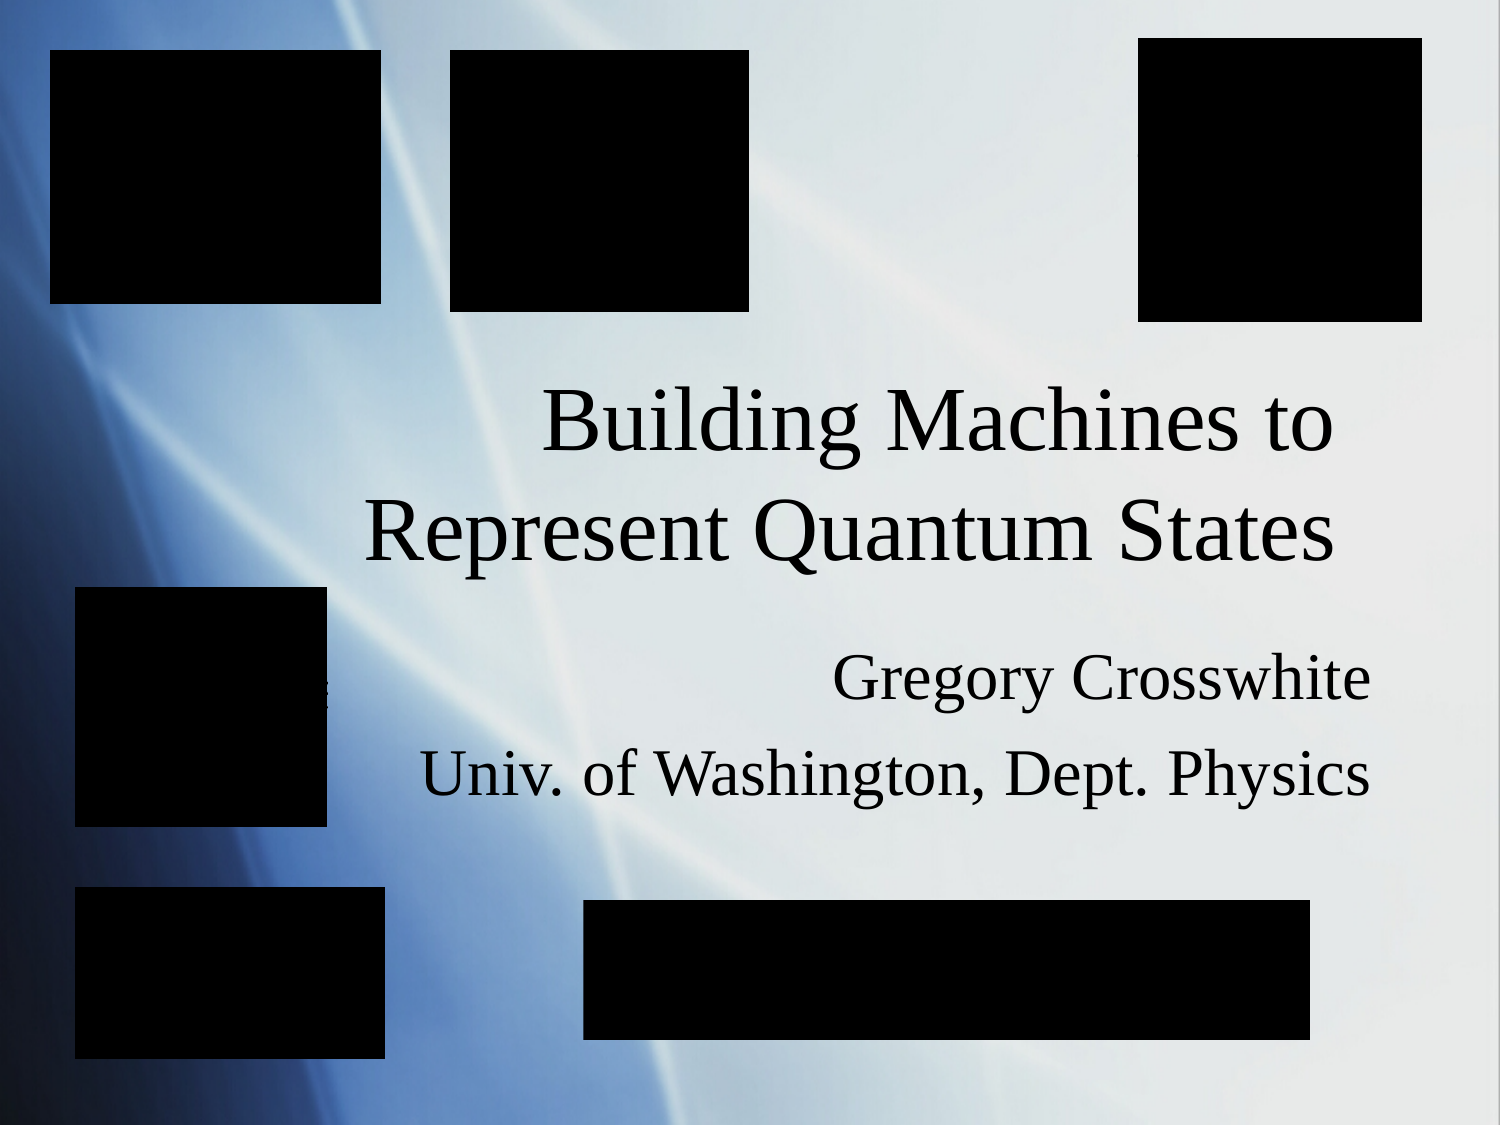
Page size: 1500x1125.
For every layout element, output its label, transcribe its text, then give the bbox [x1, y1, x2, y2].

title Building Machines to Represent Quantum States [147, 351, 1353, 587]
picture [0, 0, 1500, 1125]
subtitle Gregory Crosswhite Univ. of Washington, Dept. Physics [337, 624, 1388, 914]
